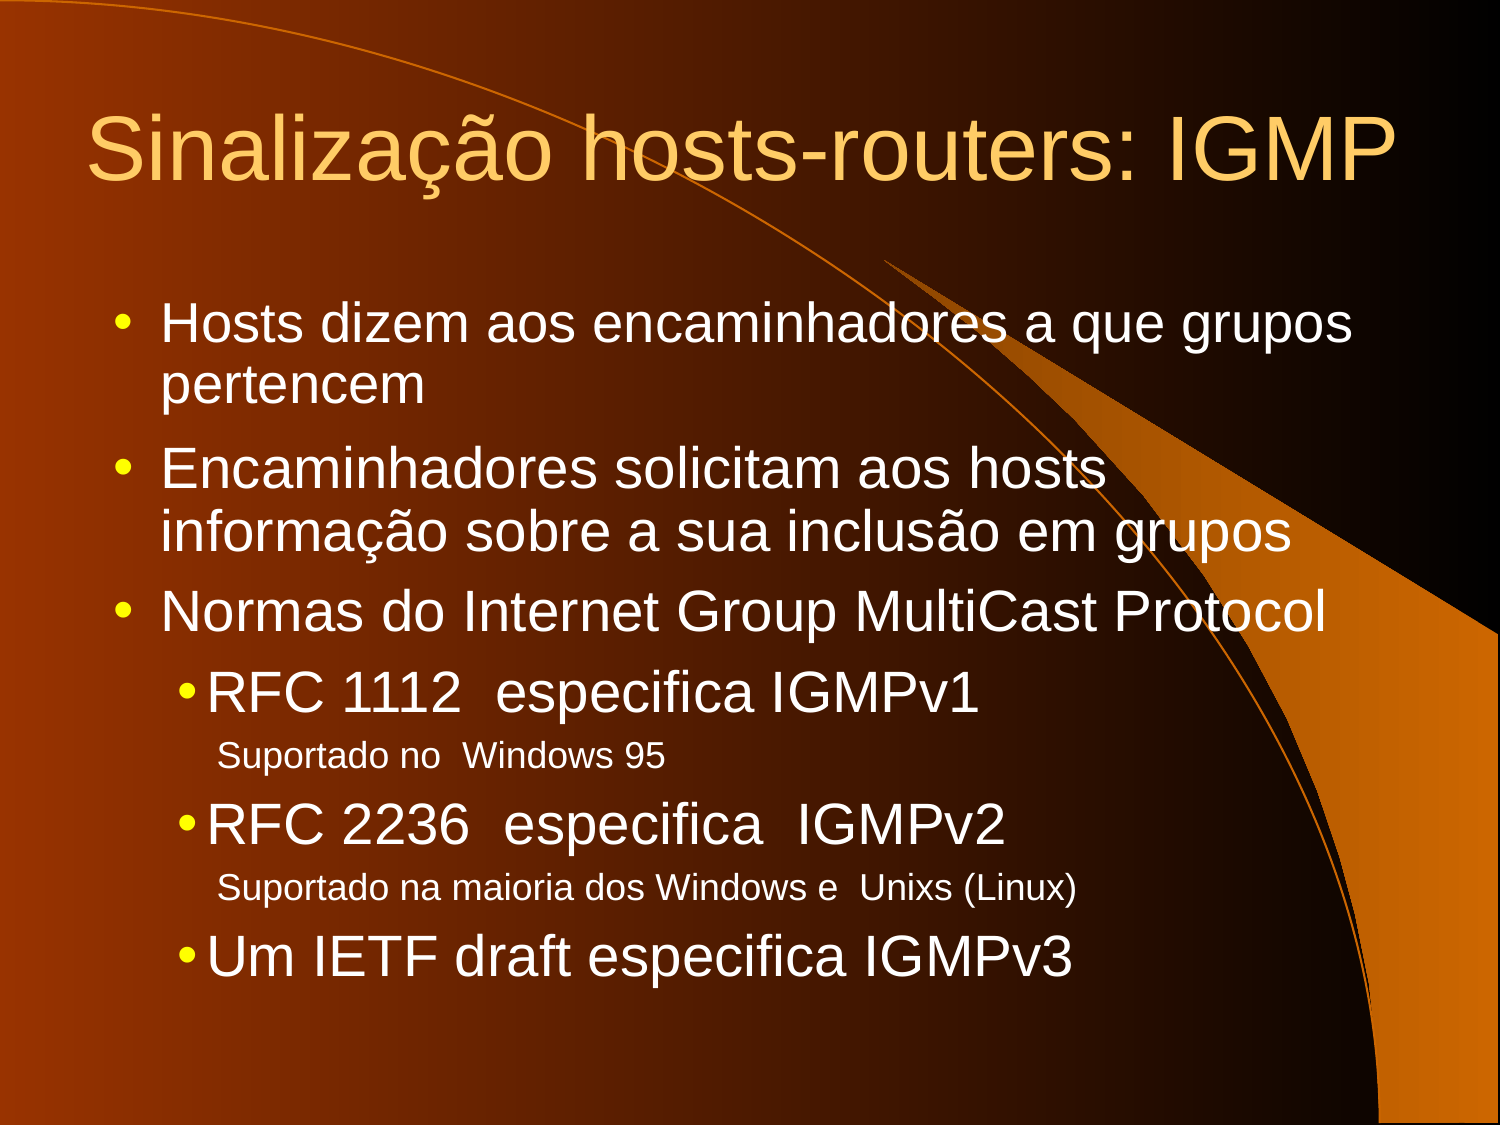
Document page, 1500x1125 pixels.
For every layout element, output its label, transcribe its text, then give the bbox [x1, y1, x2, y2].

text_box Encaminhadores solicitam aos hosts informação sobre a sua inclusão em grupos Normas do Internet Group MultiCast Protocol RFC 1112 especifica IGMPv1 Suportado no Windows 95 RFC 2236 especifica IGMPv2 Suportado na maioria dos Windows e Unixs (Linux) Um IETF draft especifica IGMPv3 [99, 431, 1422, 1071]
title Sinalização hosts-routers: IGMP [50, 50, 1438, 238]
text_box Hosts dizem aos encaminhadores a que grupos pertencem [99, 287, 1422, 423]
